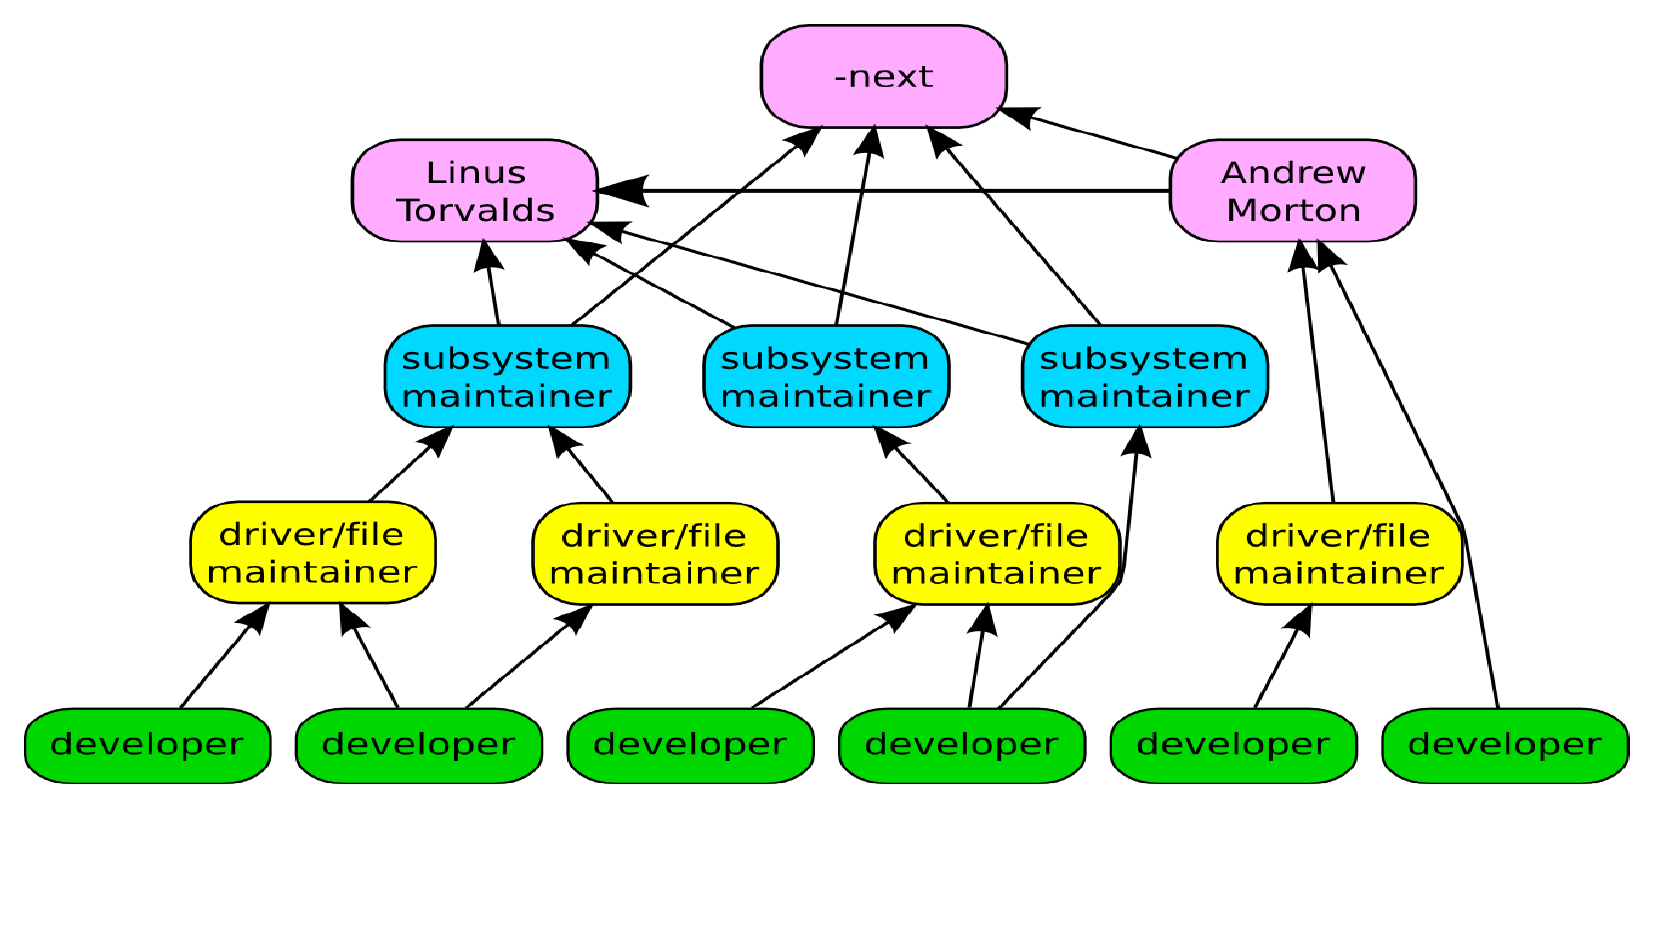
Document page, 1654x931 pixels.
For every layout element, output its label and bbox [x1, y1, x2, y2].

picture [24, 24, 1630, 784]
